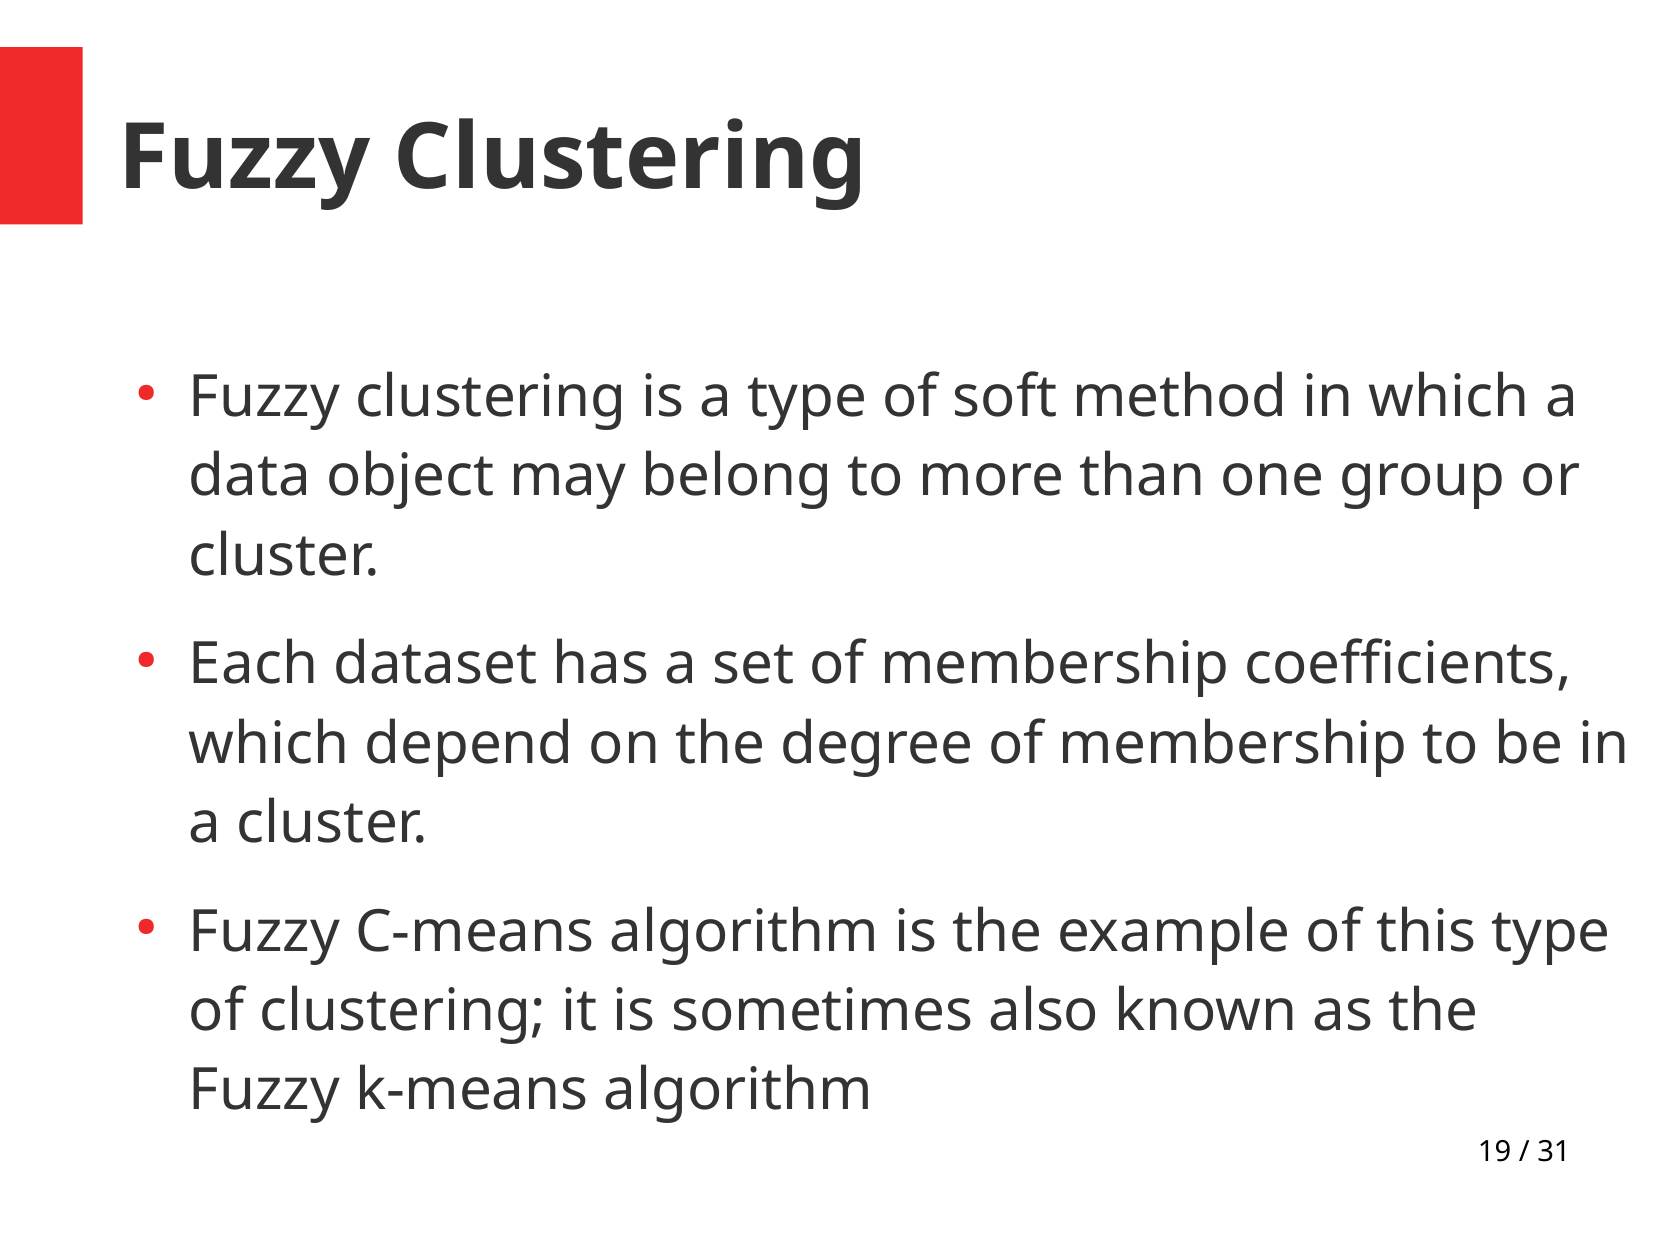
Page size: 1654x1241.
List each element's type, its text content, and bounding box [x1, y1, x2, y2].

title Fuzzy Clustering [118, 49, 1571, 257]
list Fuzzy clustering is a type of soft method in which a data object may belong to more than one group or cluster. Each dataset has a set of membership coefficients, which depend on the degree of membership to be in a cluster. Fuzzy C-means algorithm is the example of this type of clustering; it is sometimes also known as the Fuzzy k-means algorithm [118, 354, 1630, 1074]
